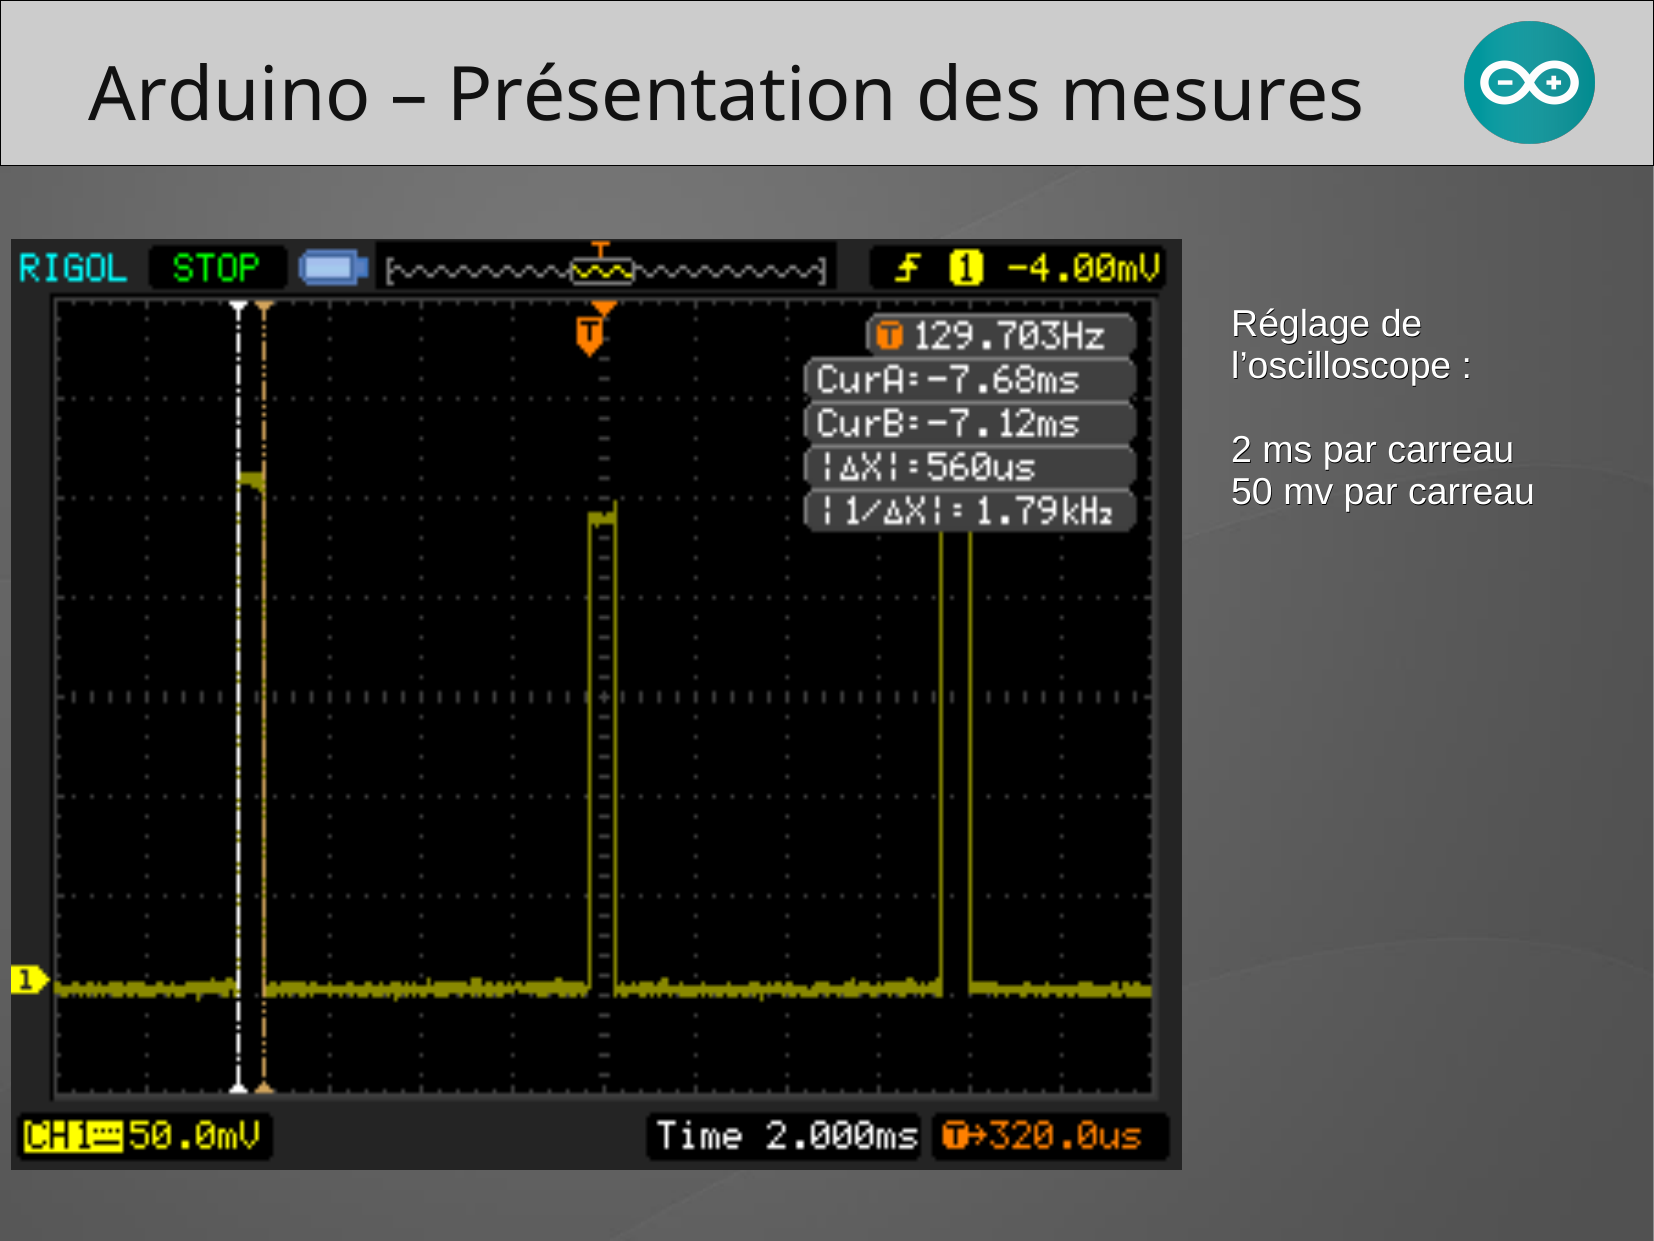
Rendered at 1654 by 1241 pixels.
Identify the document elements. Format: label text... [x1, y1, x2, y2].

text_box Arduino – Présentation des mesures [0, 33, 1382, 252]
text_box Réglage de l’oscilloscope : 2 ms par carreau 50 mv par carreau [1216, 295, 1583, 518]
picture [1464, 21, 1595, 144]
text_box [0, 0, 1654, 165]
picture [0, 166, 1654, 1241]
